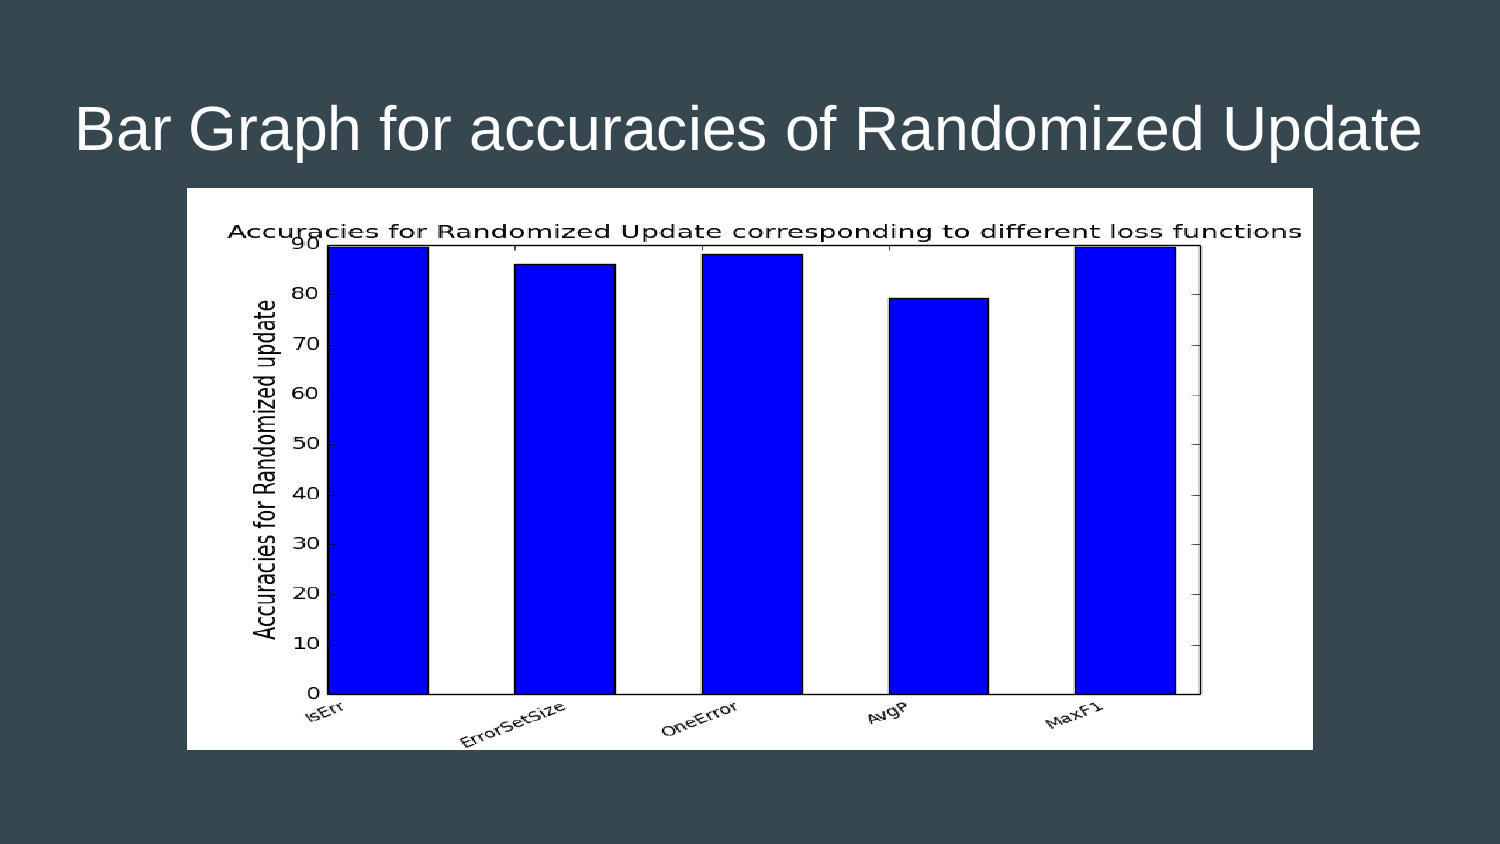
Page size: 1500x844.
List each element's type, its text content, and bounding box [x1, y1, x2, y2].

title Bar Graph for accuracies of Randomized Update [51, 72, 1449, 167]
picture [187, 188, 1313, 750]
